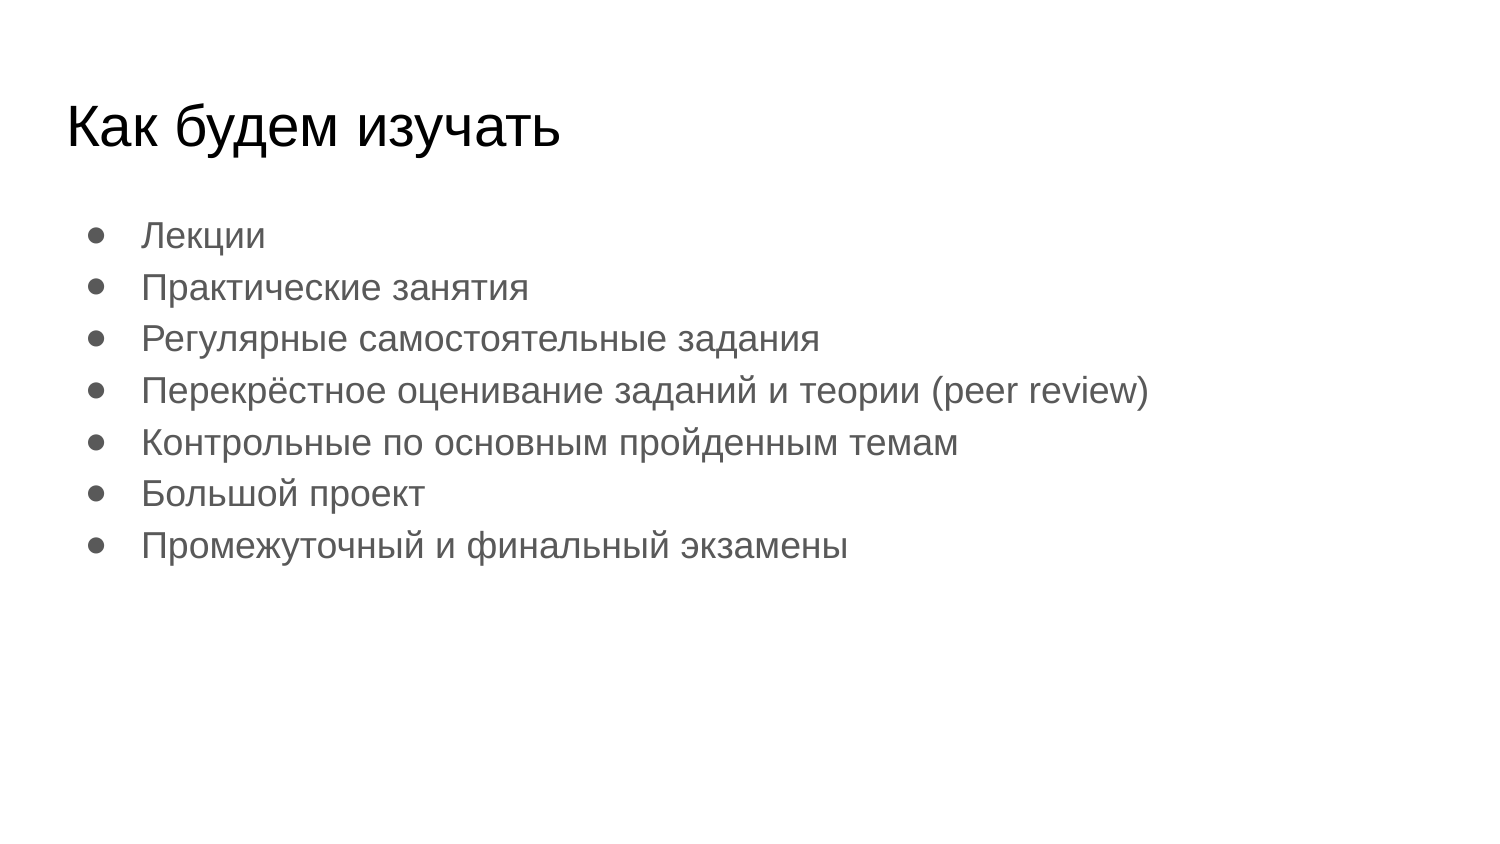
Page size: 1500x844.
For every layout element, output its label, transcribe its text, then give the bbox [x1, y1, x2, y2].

title Как будем изучать [51, 72, 1449, 167]
list Лекции Практические занятия Регулярные самостоятельные задания Перекрёстное оценивание заданий и теории (peer review) Контрольные по основным пройденным темам Большой проект Промежуточный и финальный экзамены [51, 189, 1449, 750]
